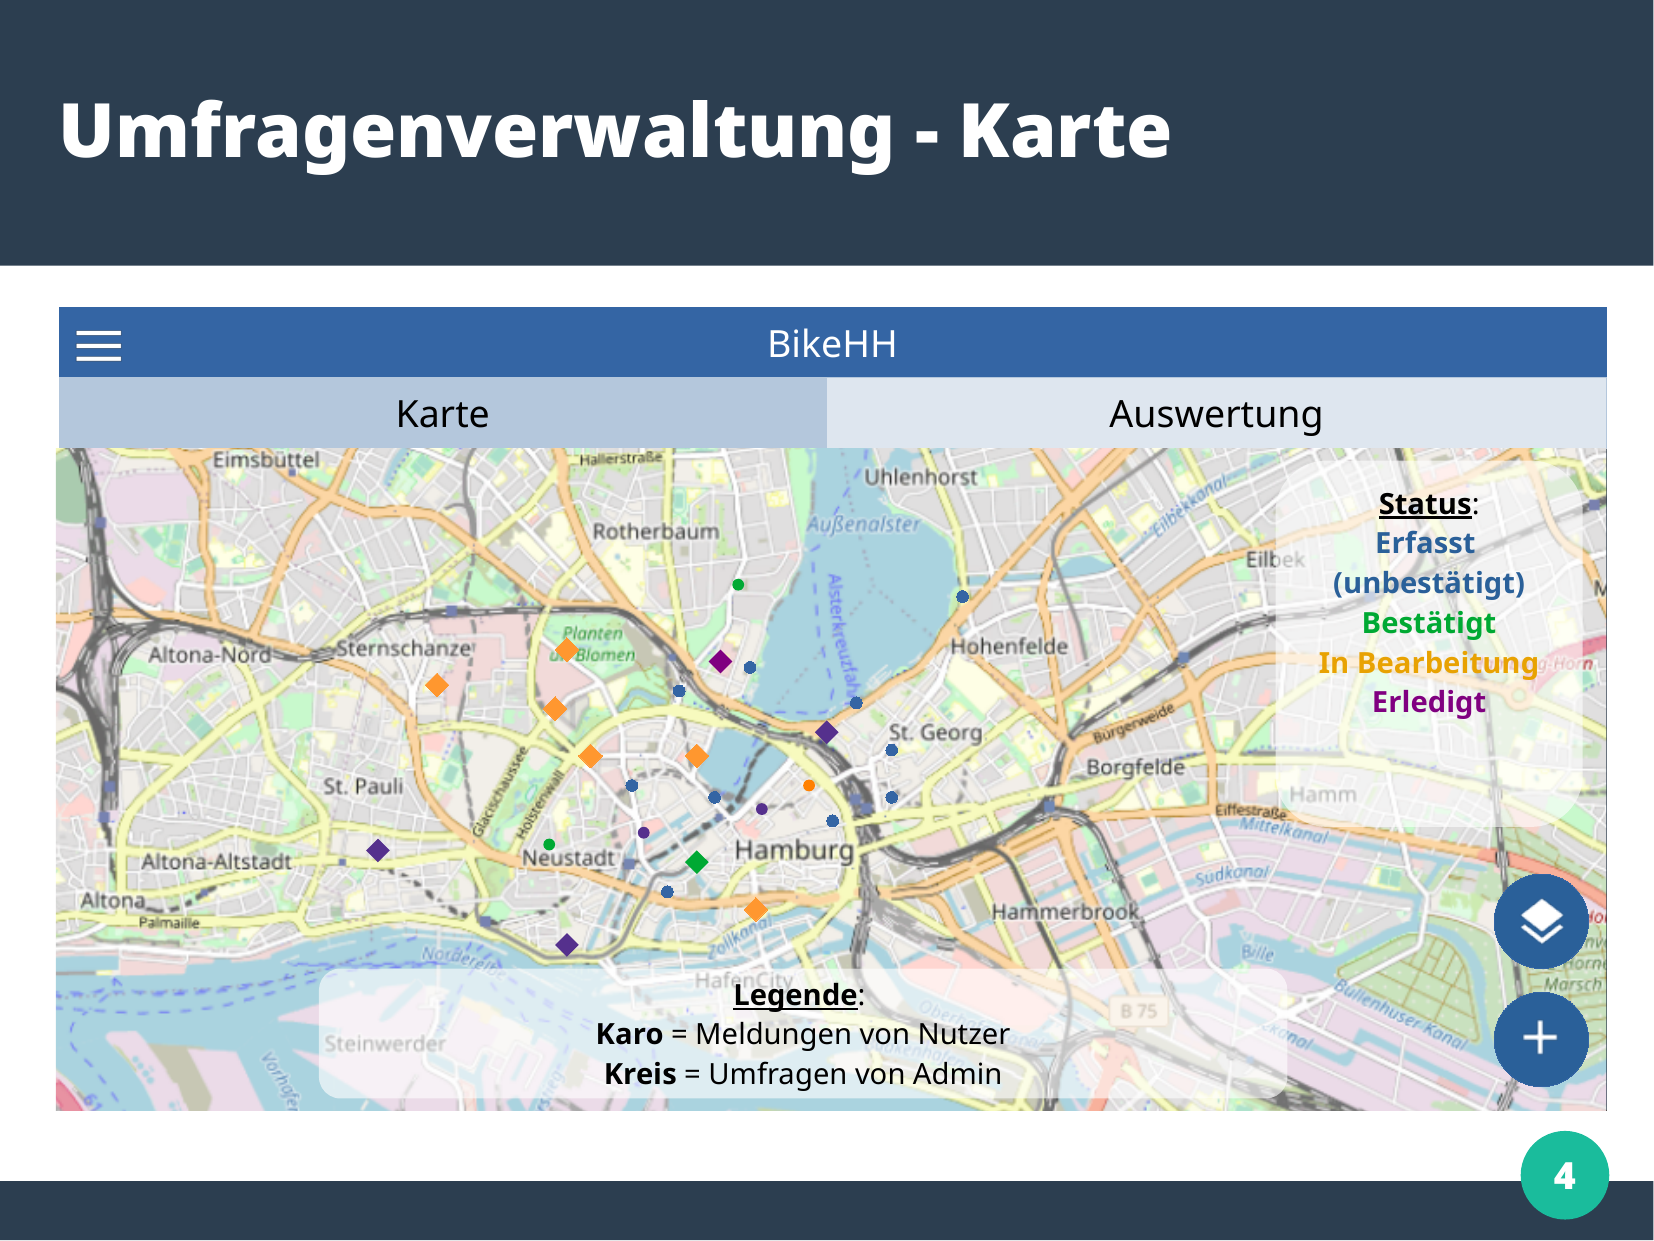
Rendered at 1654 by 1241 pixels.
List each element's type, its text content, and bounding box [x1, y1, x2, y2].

text_box Karte [59, 377, 826, 448]
text_box [826, 814, 839, 827]
text_box [637, 826, 650, 839]
text_box [625, 779, 638, 792]
text_box [744, 897, 768, 922]
title Umfragenverwaltung - Karte [59, 49, 1595, 207]
picture [70, 318, 128, 376]
text_box [850, 696, 863, 709]
text_box [673, 685, 686, 697]
text_box [543, 696, 567, 721]
text_box [744, 661, 756, 674]
text_box [366, 838, 390, 863]
text_box [732, 578, 745, 591]
text_box [685, 850, 709, 875]
text_box [555, 637, 579, 662]
text_box [425, 673, 449, 697]
text_box Legende: Karo = Meldungen von Nutzer Kreis = Umfragen von Admin [318, 968, 1288, 1099]
text_box [708, 791, 721, 804]
text_box [814, 720, 839, 745]
text_box [661, 885, 674, 898]
text_box Auswertung [826, 377, 1607, 448]
text_box [578, 744, 603, 768]
text_box [885, 791, 898, 804]
text_box Status: Erfasst (unbestätigt) Bestätigt In Bearbeitung Erledigt [1275, 460, 1583, 827]
text_box [543, 838, 556, 851]
picture [55, 448, 1607, 1111]
text_box [956, 590, 969, 603]
text_box [755, 803, 768, 816]
text_box [885, 744, 898, 756]
text_box [803, 779, 816, 792]
text_box BikeHH [59, 307, 1607, 377]
text_box [555, 933, 579, 957]
text_box [1494, 874, 1589, 969]
text_box [1494, 992, 1589, 1087]
text_box [685, 744, 709, 768]
text_box [708, 649, 733, 674]
